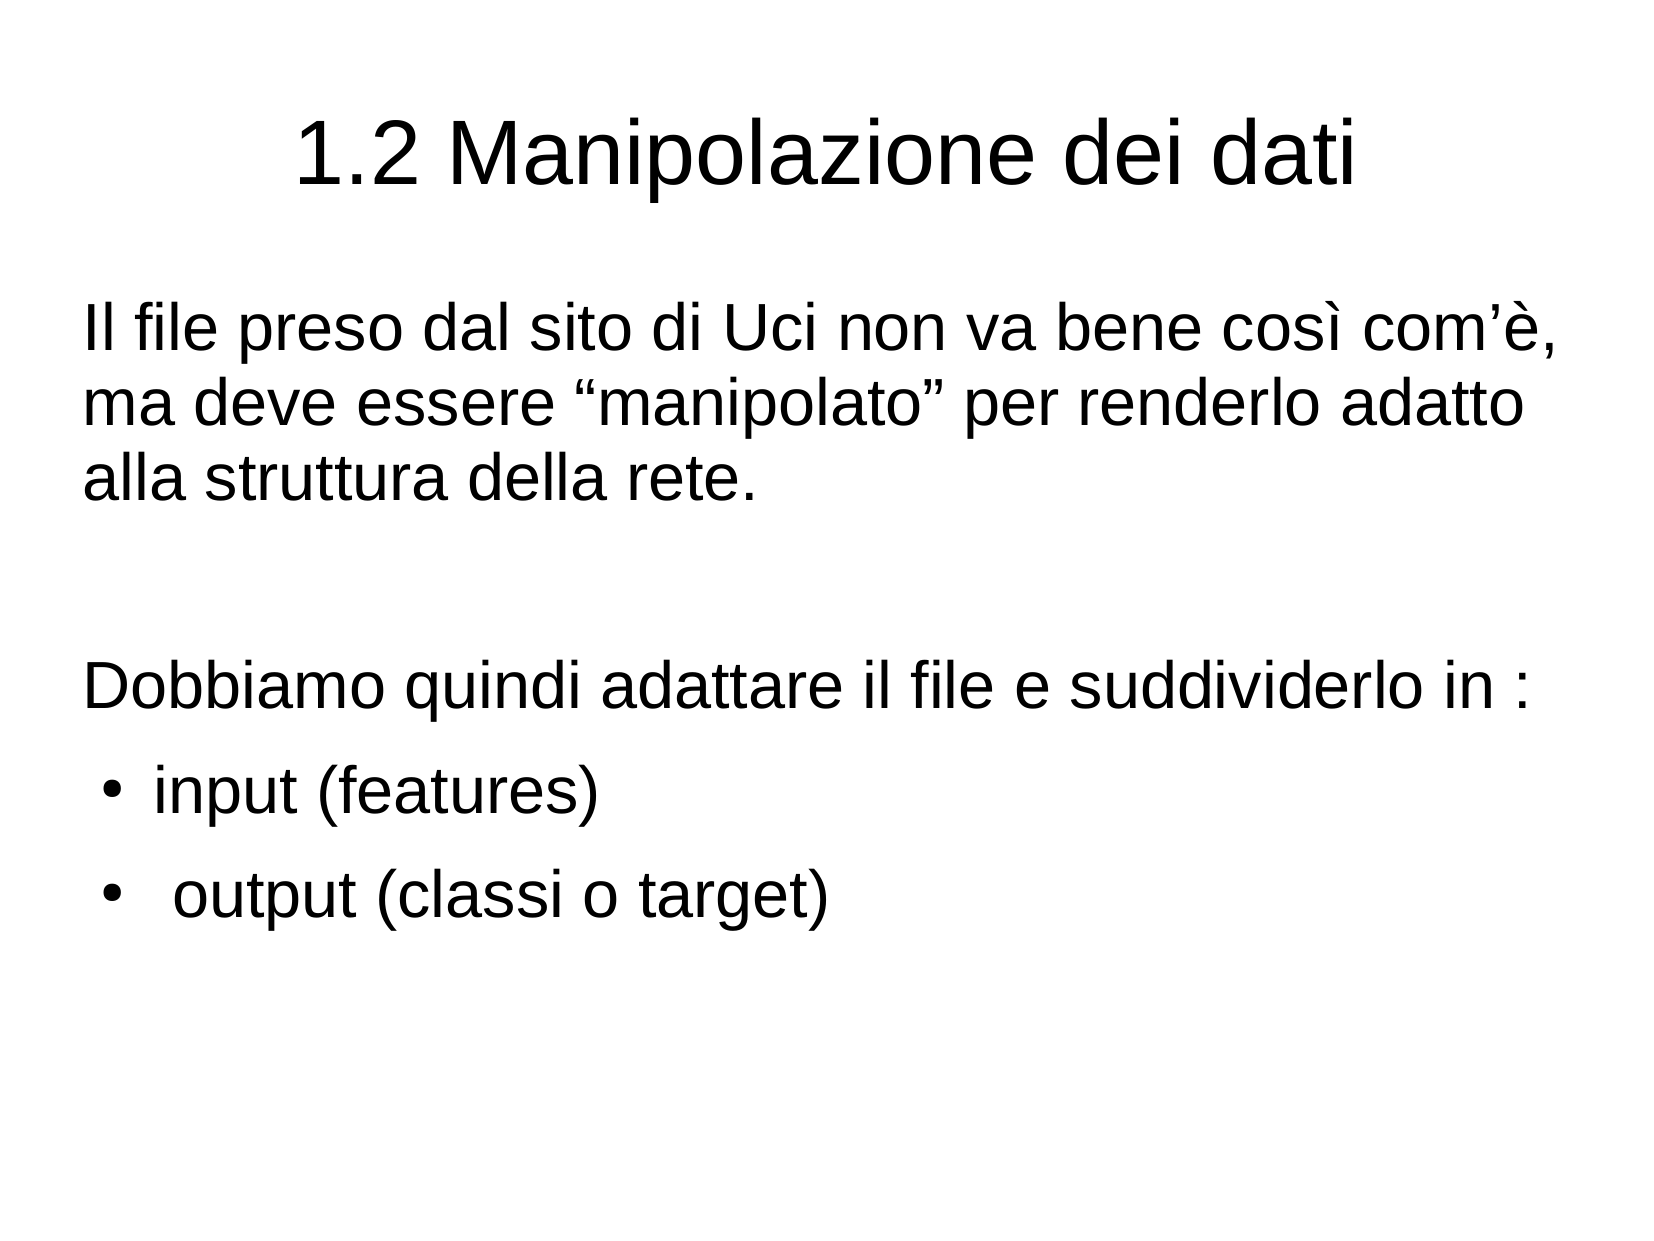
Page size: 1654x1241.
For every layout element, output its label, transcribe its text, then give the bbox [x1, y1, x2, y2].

title 1.2 Manipolazione dei dati [82, 49, 1571, 257]
list Il file preso dal sito di Uci non va bene così com’è, ma deve essere “manipolato” per renderlo adatto alla struttura della rete. Dobbiamo quindi adattare il file e suddividerlo in : input (features) output (classi o target) [82, 290, 1571, 1010]
